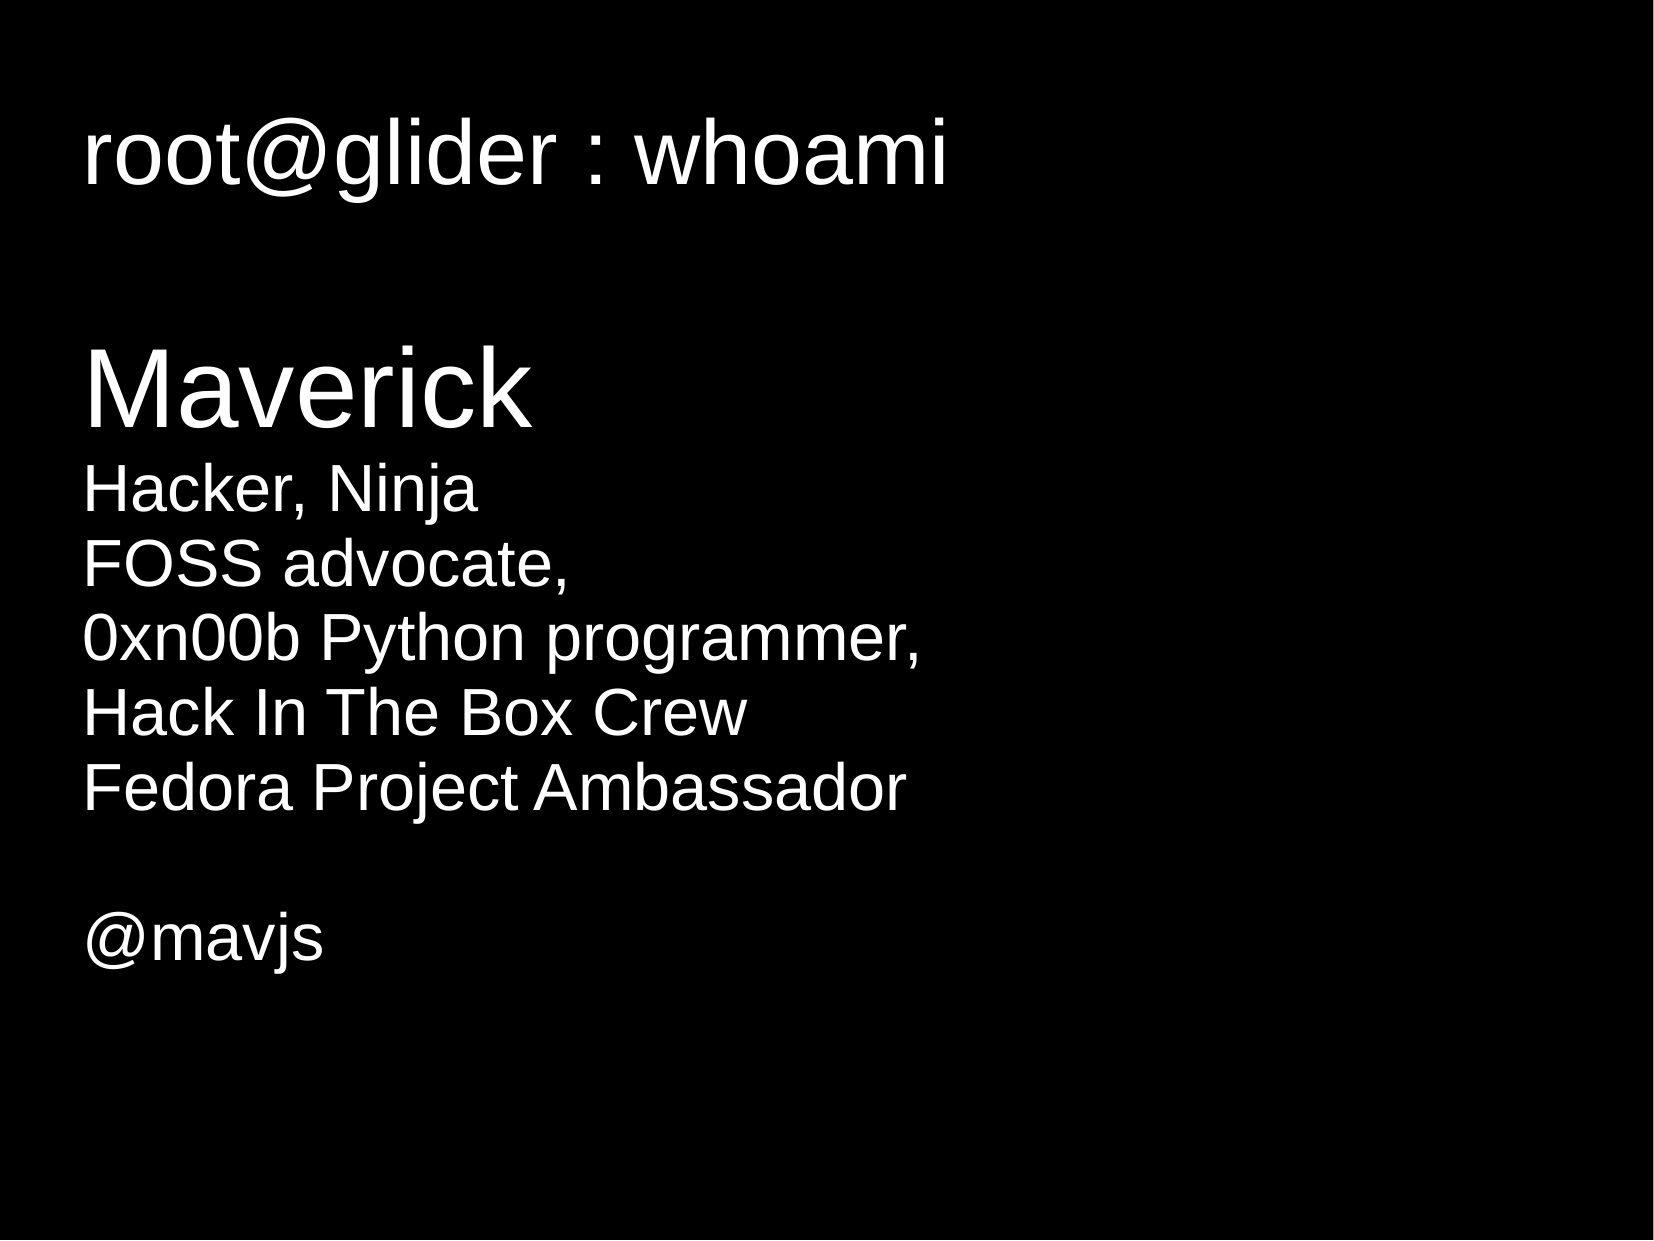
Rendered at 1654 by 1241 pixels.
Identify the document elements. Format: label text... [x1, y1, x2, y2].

subtitle Maverick Hacker, Ninja FOSS advocate, 0xn00b Python programmer, Hack In The Box Crew Fedora Project Ambassador @mavjs [82, 290, 1571, 1010]
title root@glider : whoami [82, 49, 1571, 257]
